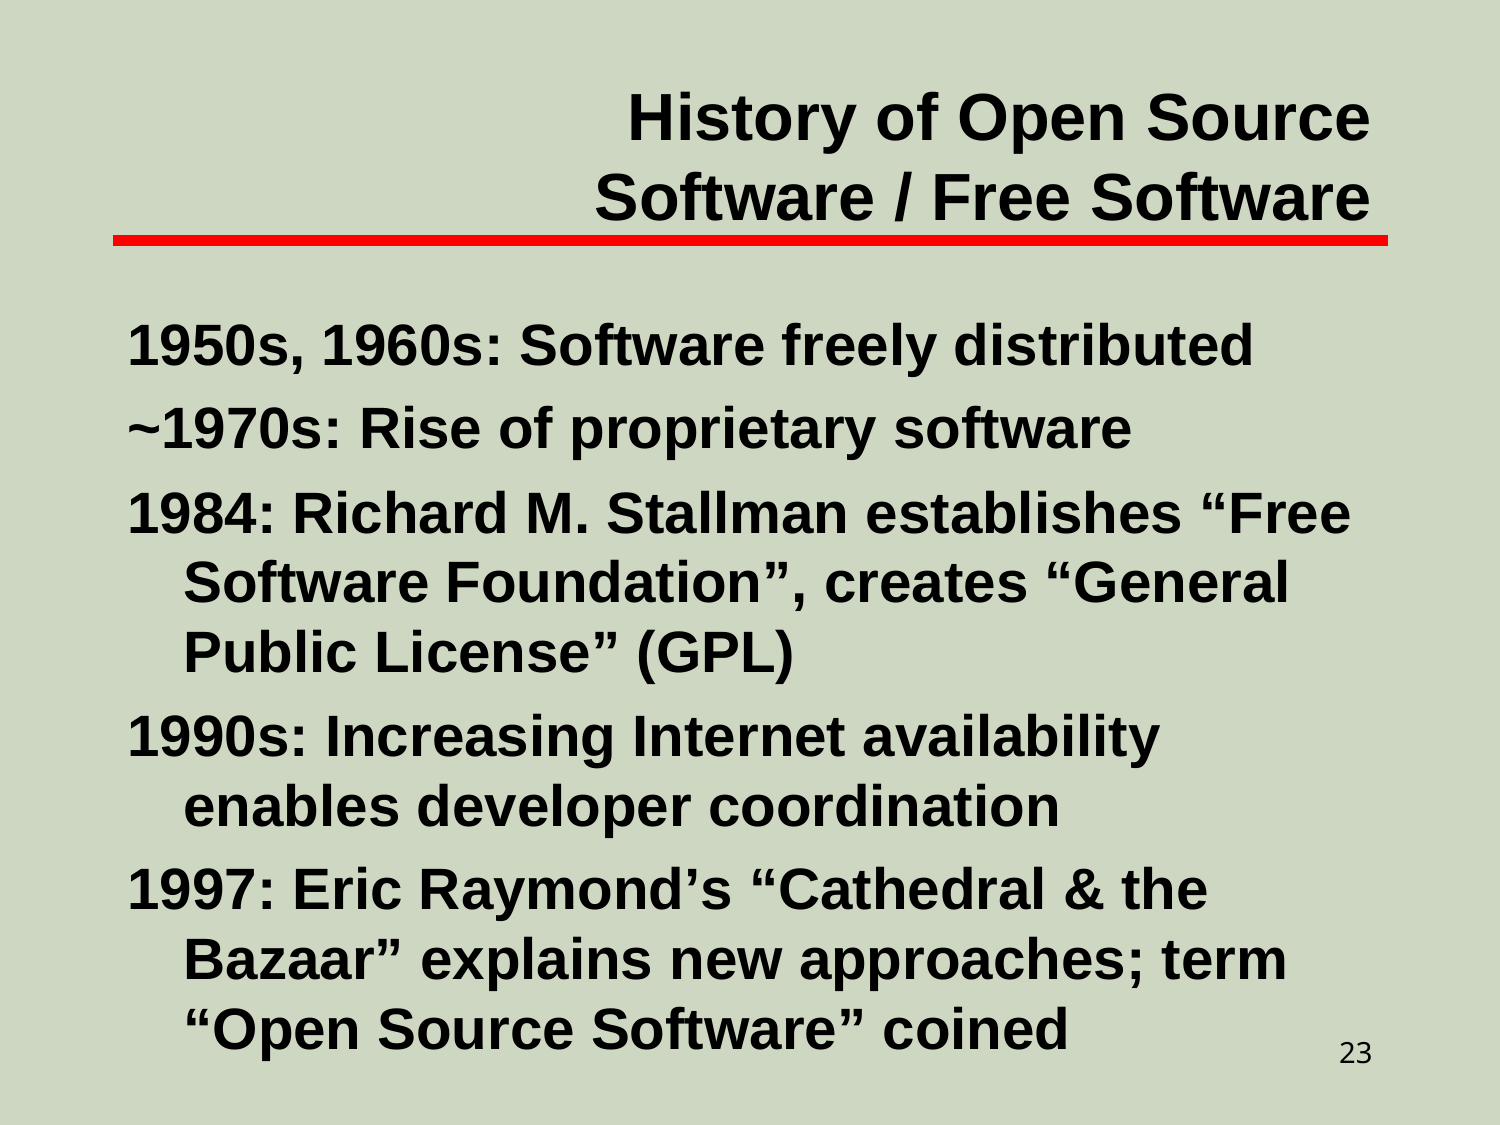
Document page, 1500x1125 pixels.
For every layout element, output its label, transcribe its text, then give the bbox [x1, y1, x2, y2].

title History of Open Source Software / Free Software [337, 69, 1388, 240]
list 1950s, 1960s: Software freely distributed ~1970s: Rise of proprietary software 1984: Richard M. Stallman establishes “Free Software Foundation”, creates “General Public License” (GPL) 1990s: Increasing Internet availability enables developer coordination 1997: Eric Raymond’s “Cathedral & the Bazaar” explains new approaches; term “Open Source Software” coined [112, 299, 1388, 1080]
